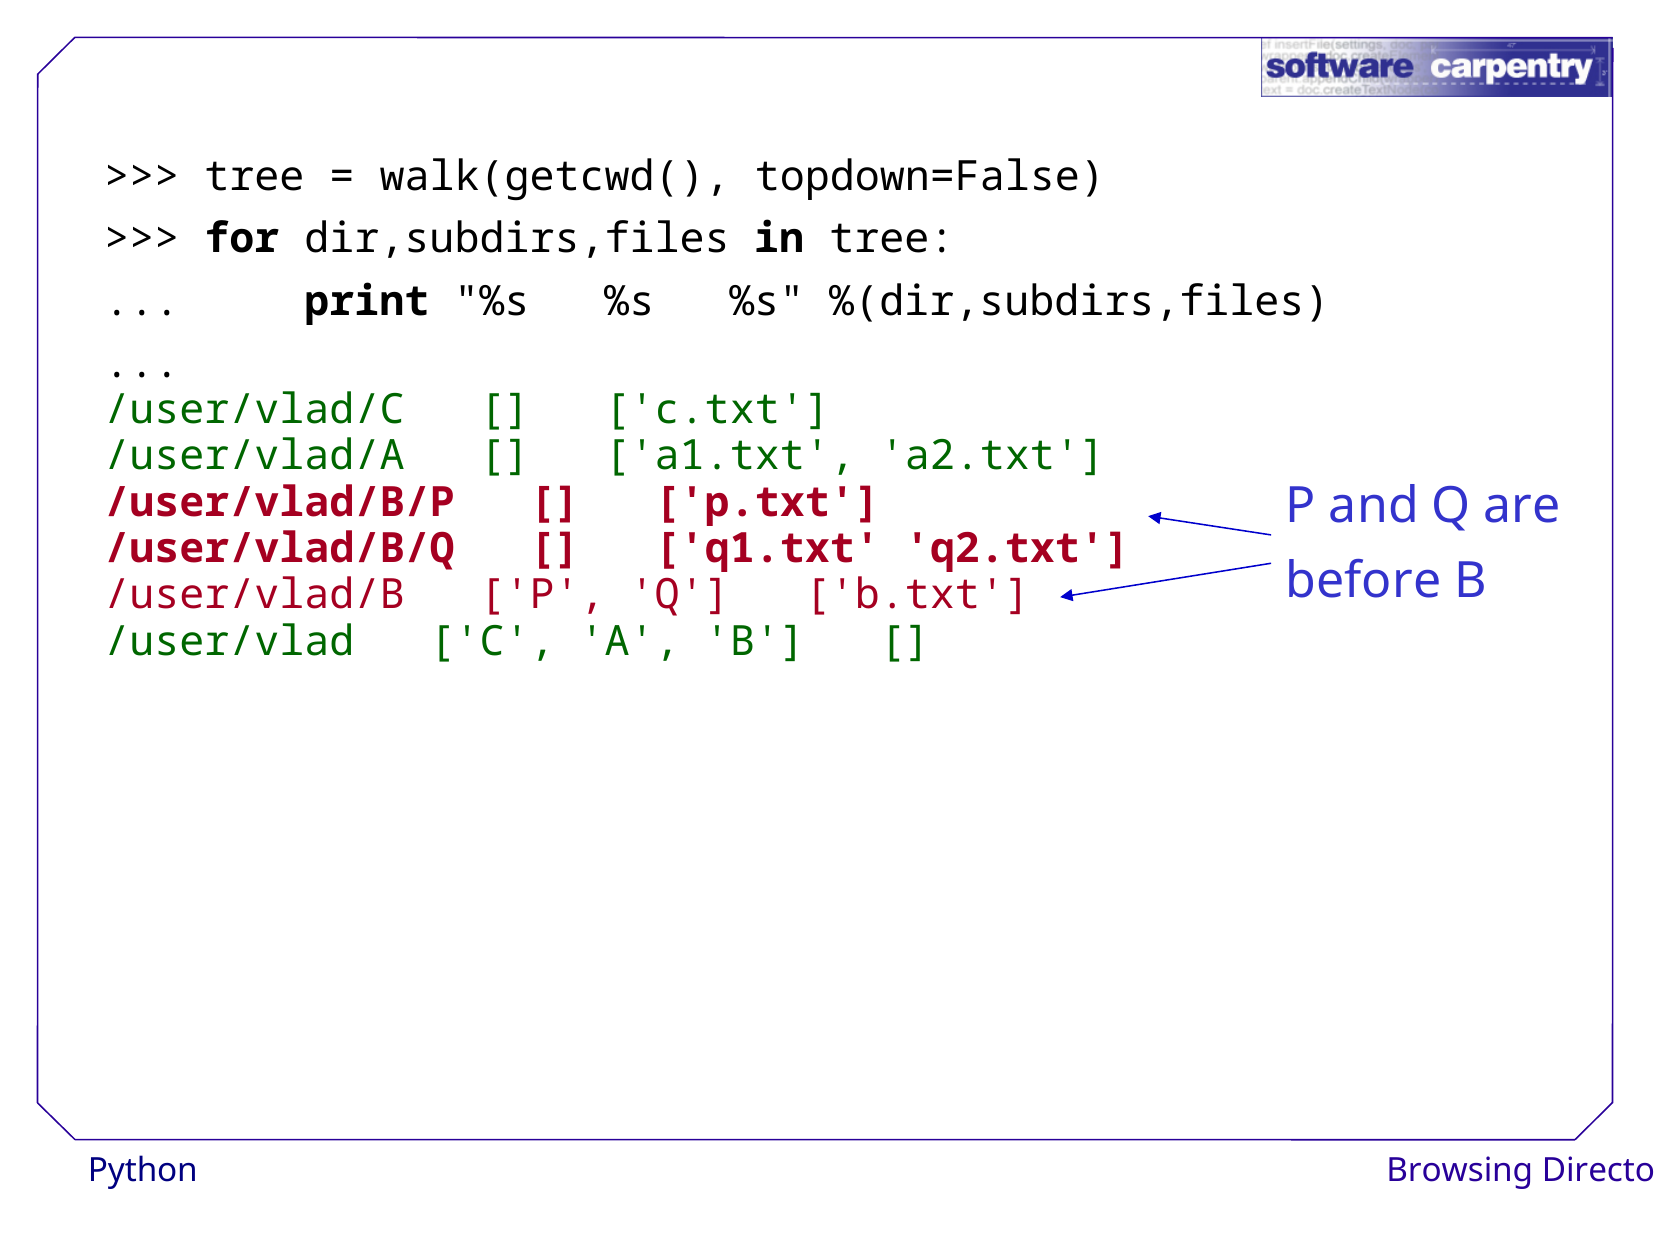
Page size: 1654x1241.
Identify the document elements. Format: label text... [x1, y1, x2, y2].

picture [1261, 39, 1613, 97]
text_box P and Q are before B [1271, 449, 1602, 545]
text_box >>> tree = walk(getcwd(), topdown=False) >>> for dir,subdirs,files in tree: ... print "%s %s %s" %(dir,subdirs,files) ... /user/vlad/C [] ['c.txt'] /user/vlad/A [] ['a1.txt', 'a2.txt'] /user/vlad/B/P [] ['p.txt'] /user/vlad/B/Q [] ['q1.txt' 'q2.txt'] /user/vlad/B ['P', 'Q'] ['b.txt'] /user/vlad ['C', 'A', 'B'] [] [89, 128, 1512, 1037]
